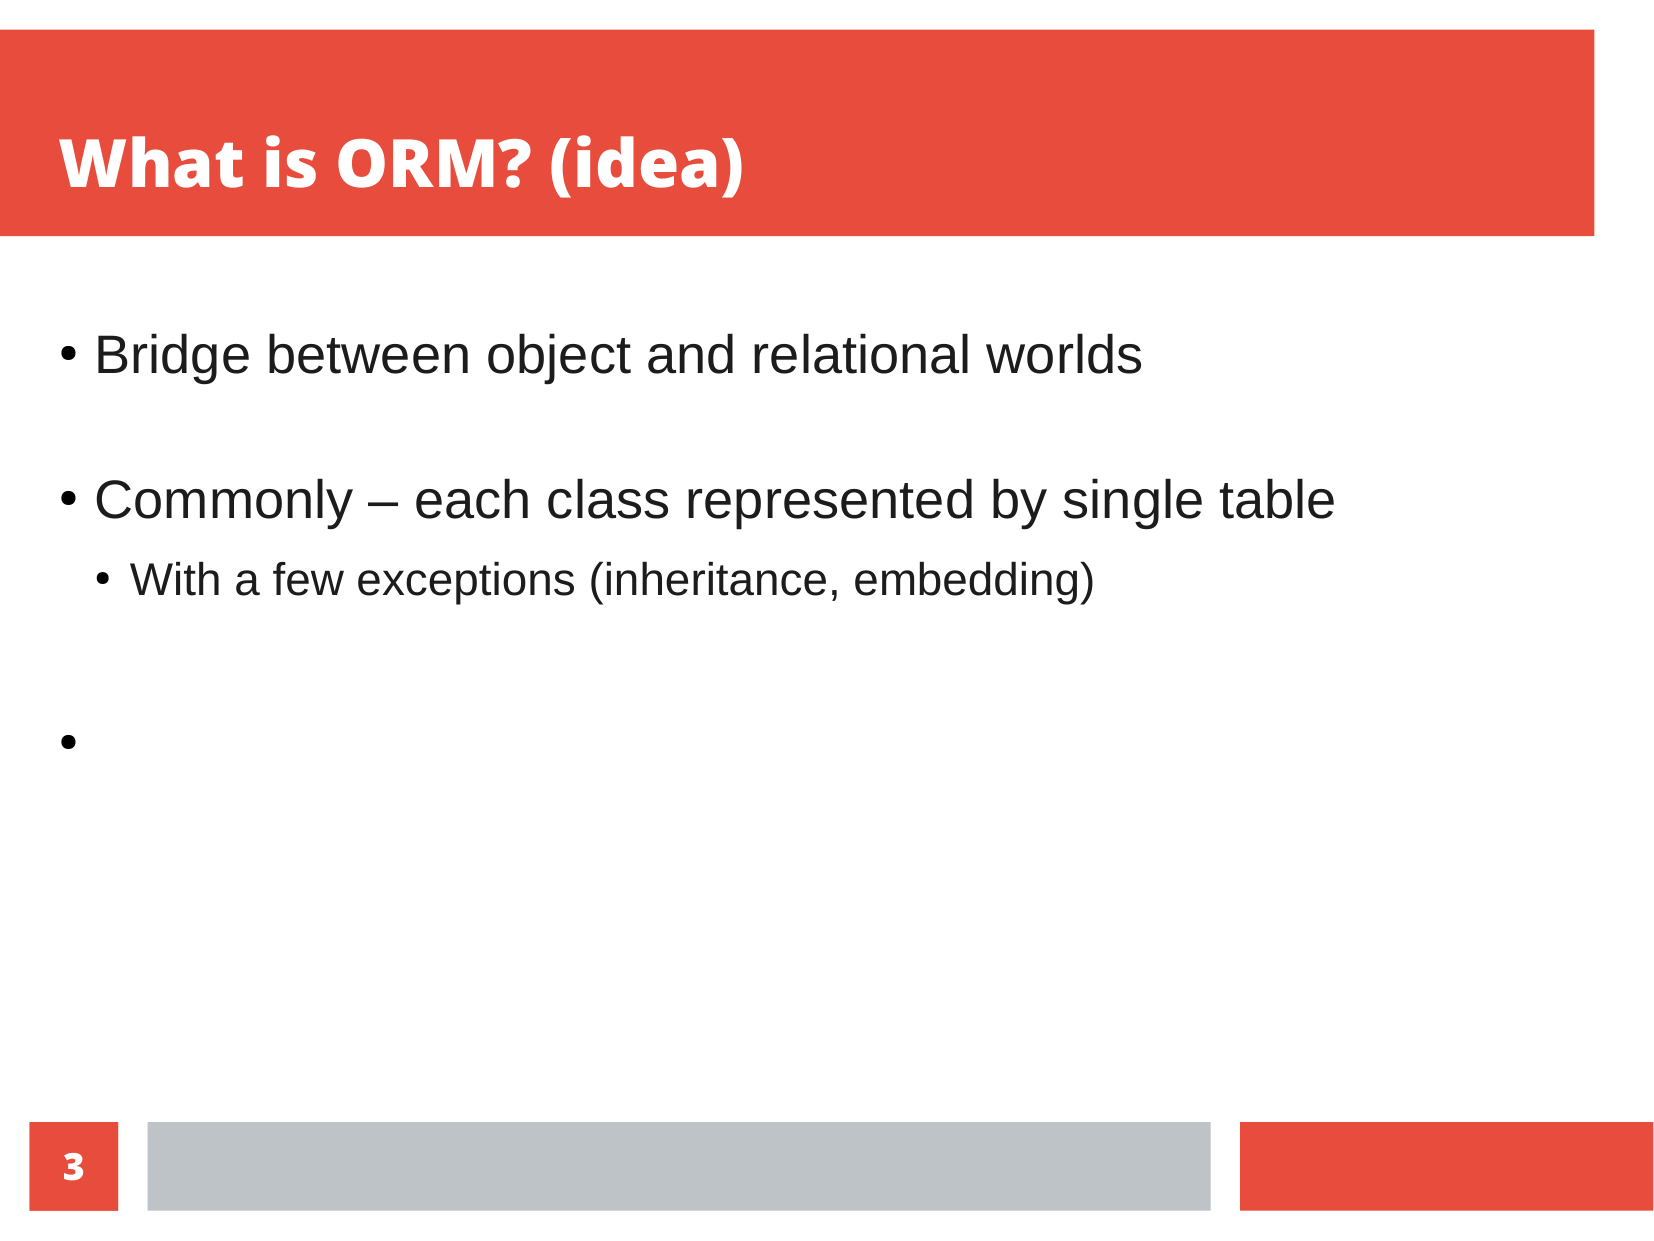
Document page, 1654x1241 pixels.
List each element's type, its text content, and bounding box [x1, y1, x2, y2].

title What is ORM? (idea) [59, 59, 1595, 207]
list Bridge between object and relational worlds Commonly – each class represented by single table With a few exceptions (inheritance, embedding) [59, 324, 1565, 1093]
